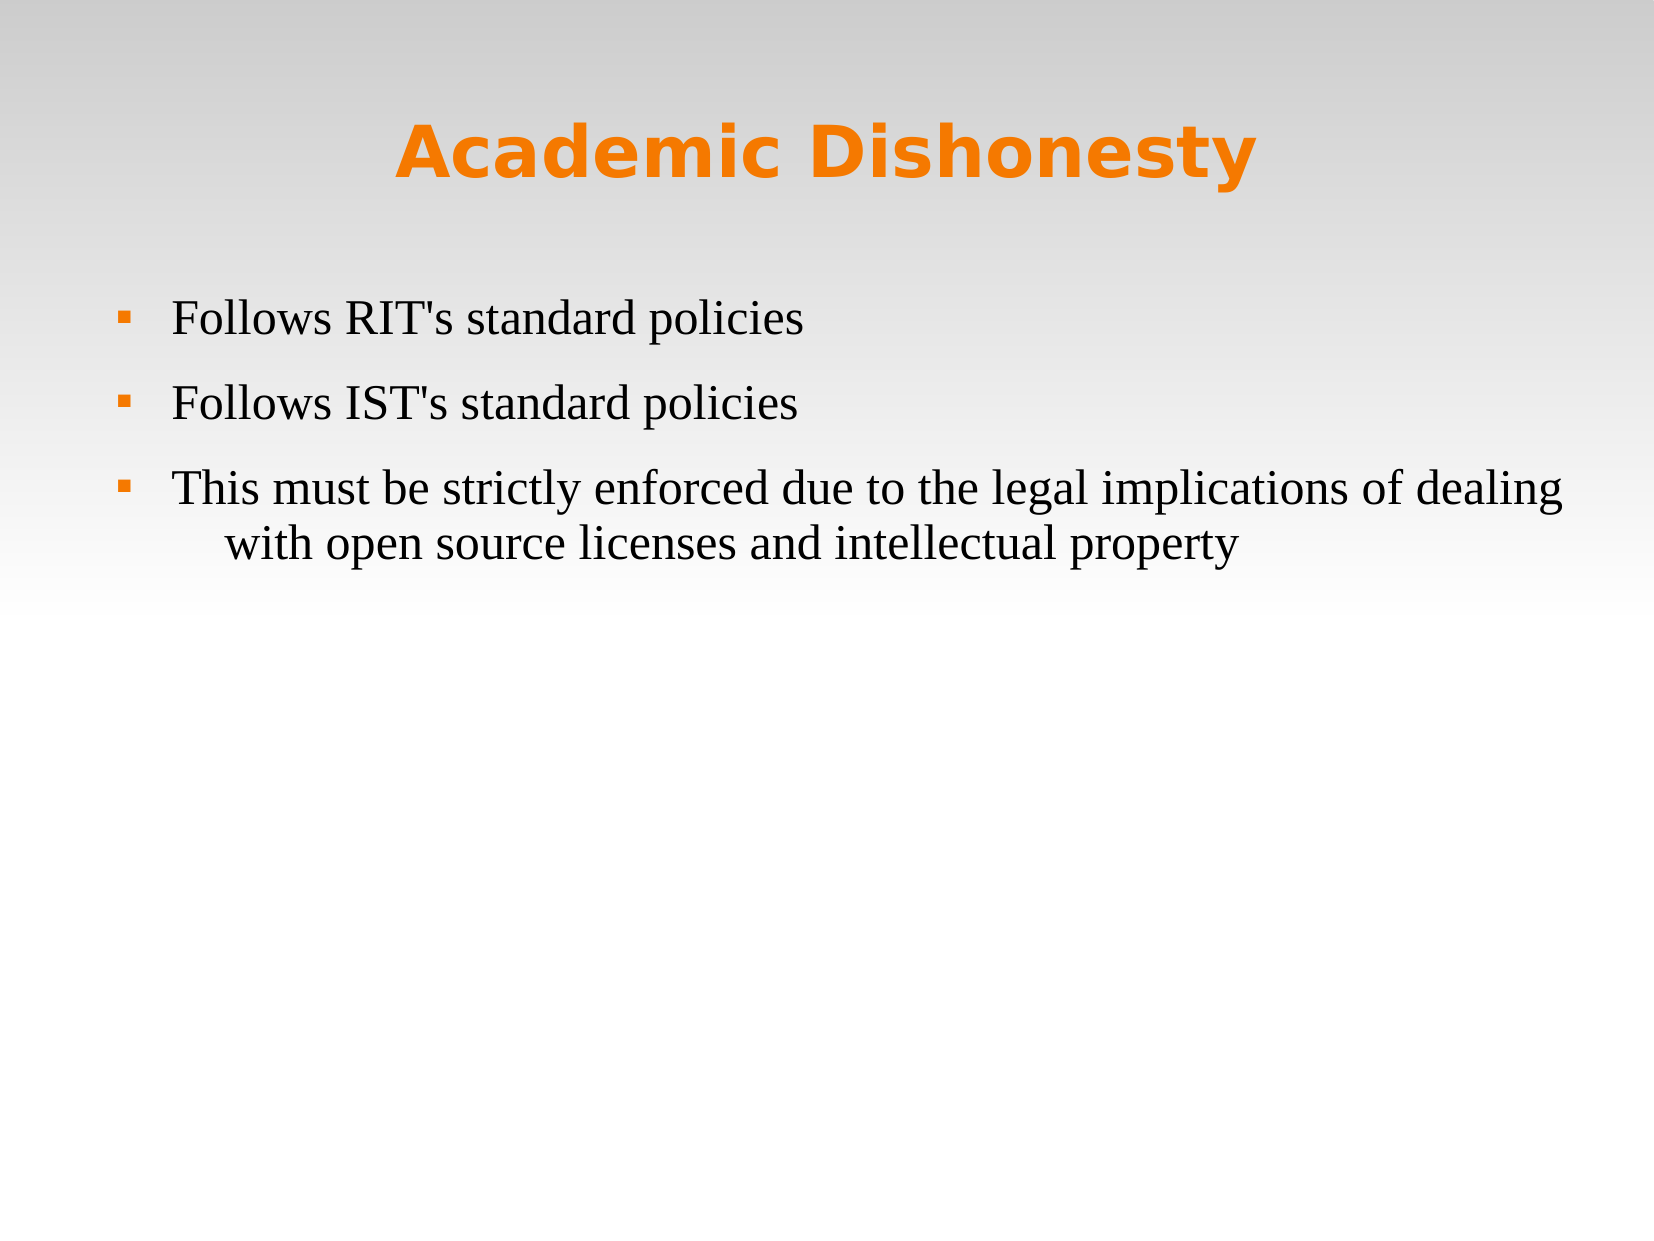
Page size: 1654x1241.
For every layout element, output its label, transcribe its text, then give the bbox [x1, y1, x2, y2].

list Follows RIT's standard policies Follows IST's standard policies This must be strictly enforced due to the legal implications of dealing with open source licenses and intellectual property [82, 290, 1571, 1109]
title Academic Dishonesty [82, 49, 1571, 257]
